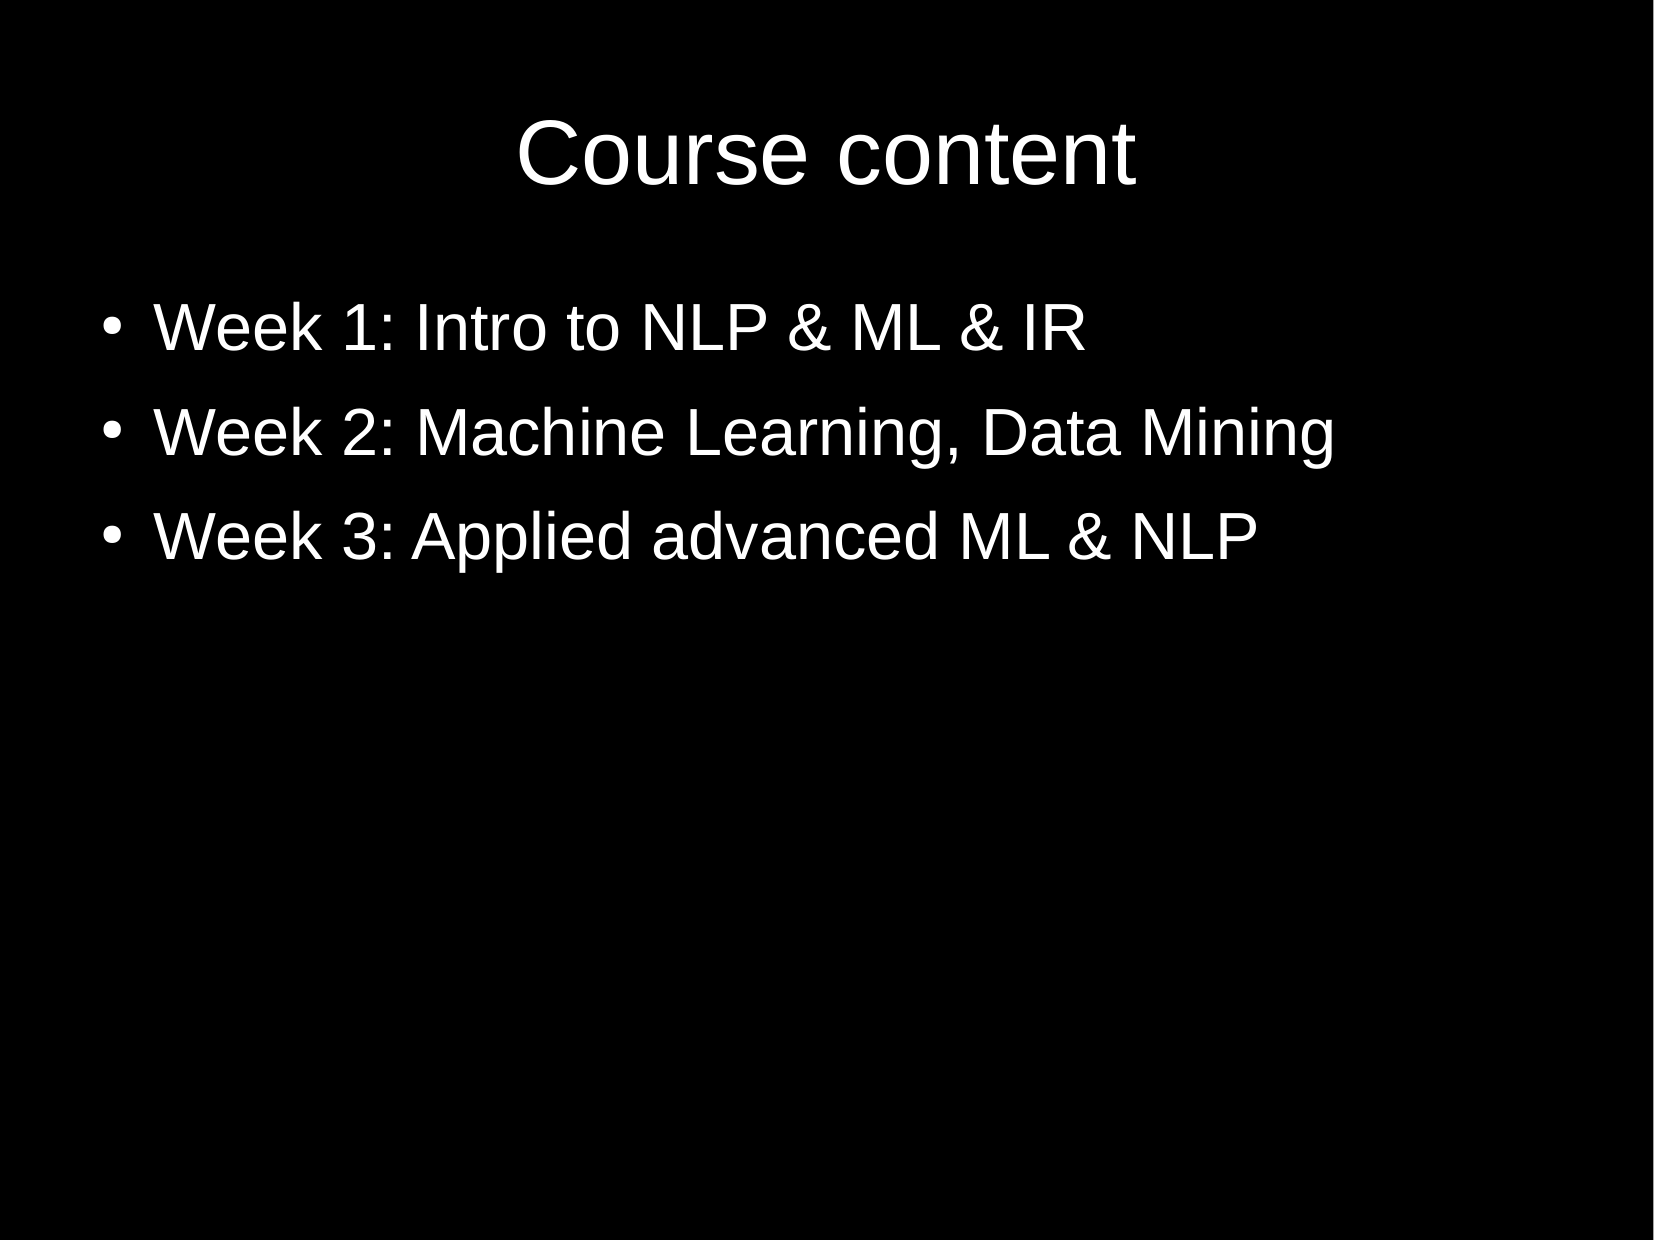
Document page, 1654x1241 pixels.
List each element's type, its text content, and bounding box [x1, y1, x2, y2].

list Week 1: Intro to NLP & ML & IR Week 2: Machine Learning, Data Mining Week 3: Applied advanced ML & NLP [82, 290, 1571, 1010]
title Course content [82, 49, 1571, 257]
